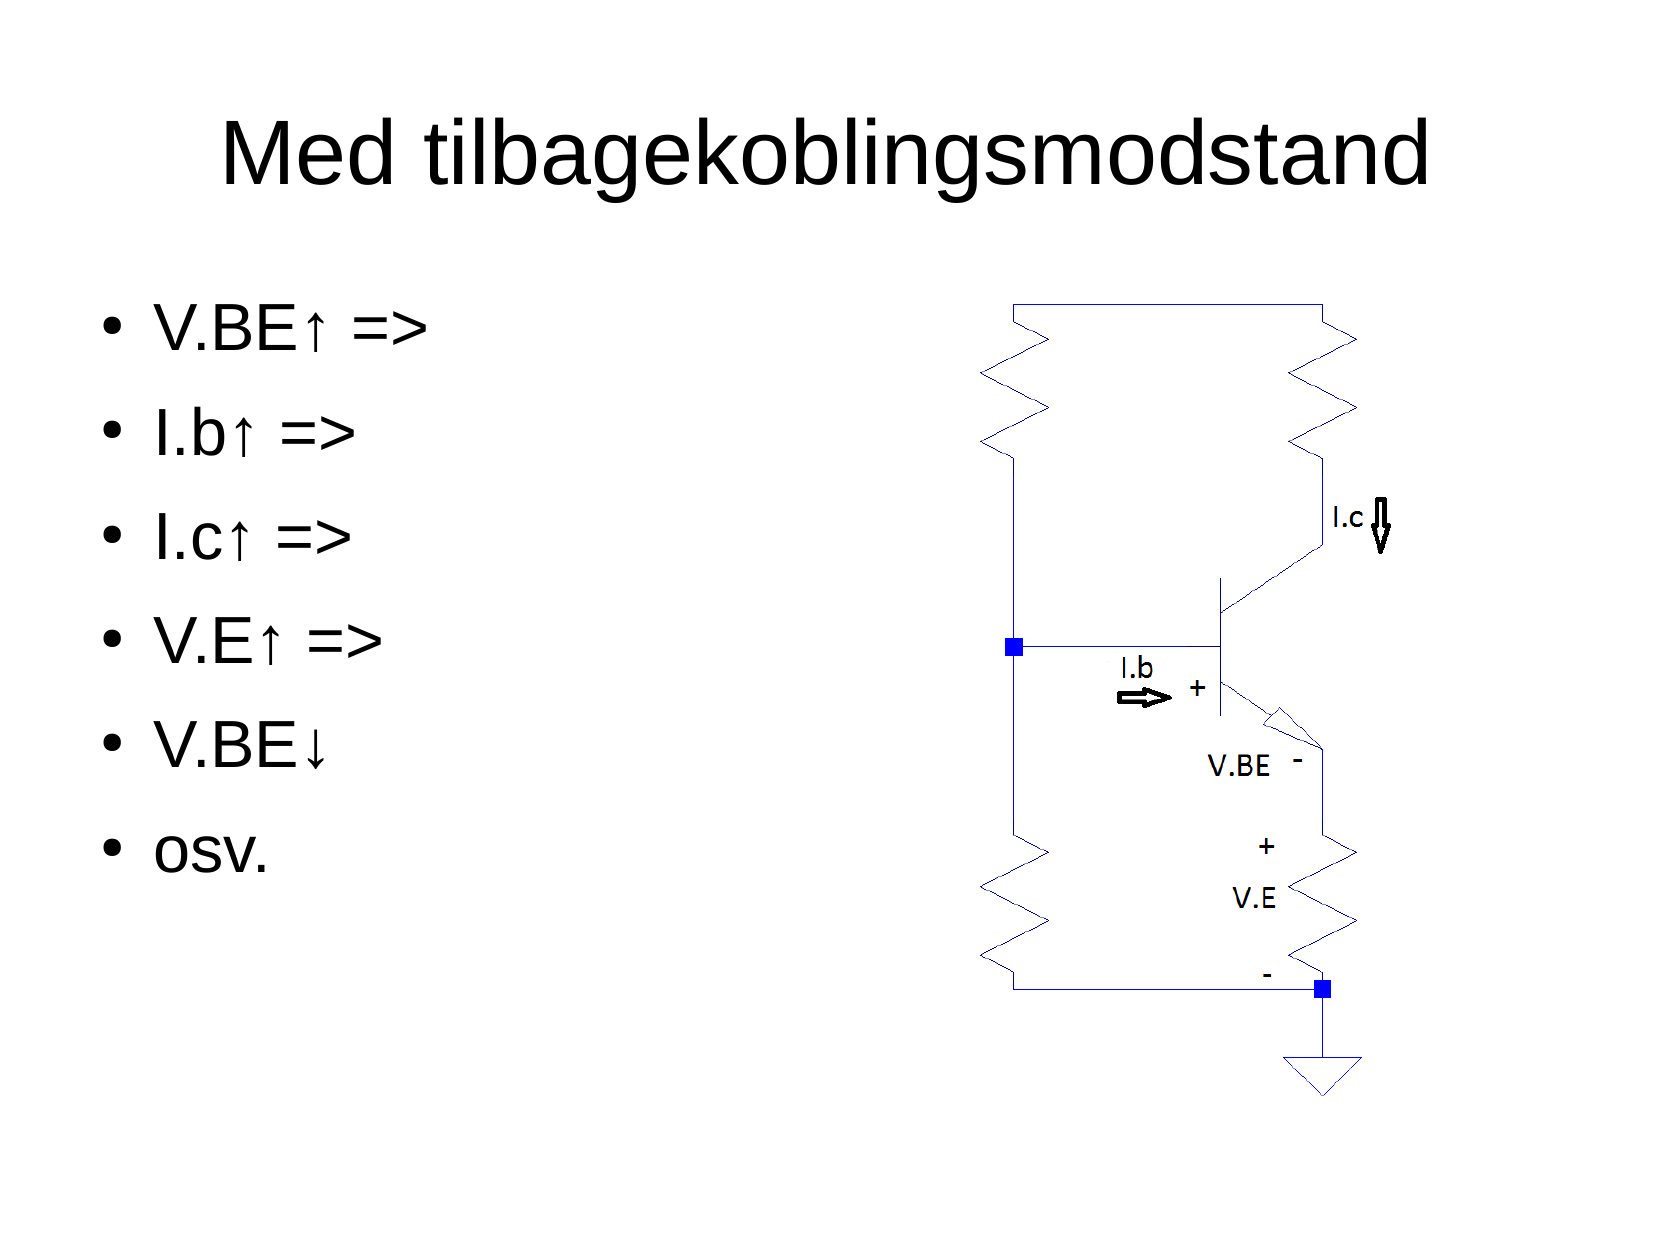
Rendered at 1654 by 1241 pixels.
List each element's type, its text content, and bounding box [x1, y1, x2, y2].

picture [954, 290, 1462, 1109]
list V.BE↑ => I.b↑ => I.c↑ => V.E↑ => V.BE↓ osv. [82, 290, 809, 1109]
title Med tilbagekoblingsmodstand [82, 49, 1571, 257]
